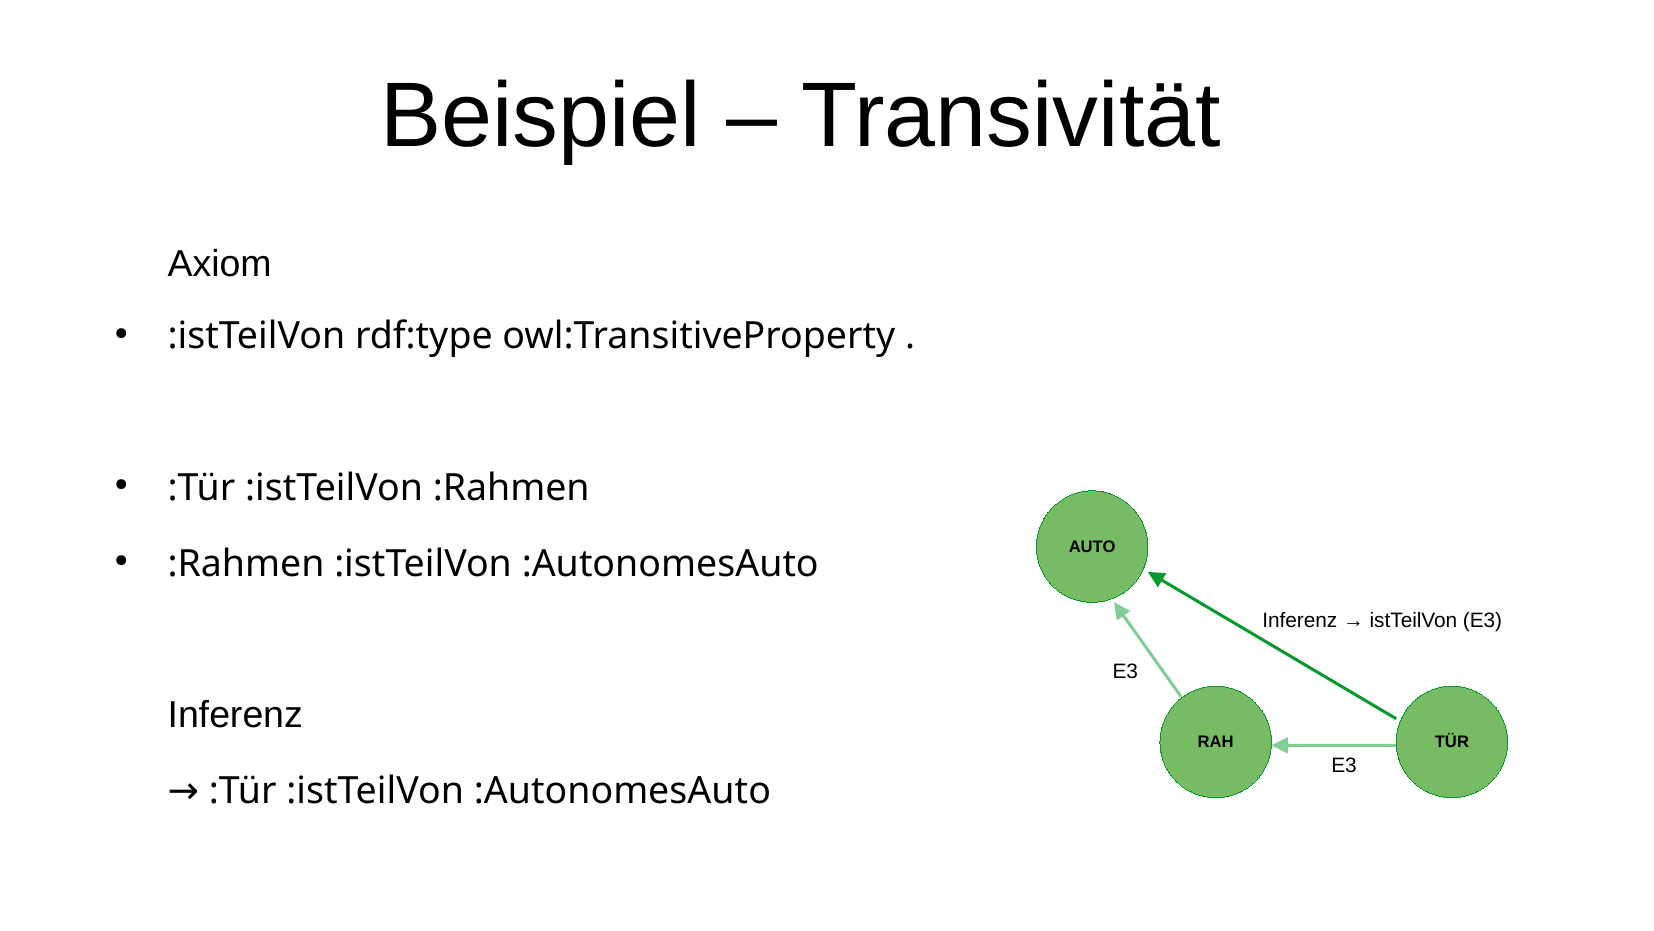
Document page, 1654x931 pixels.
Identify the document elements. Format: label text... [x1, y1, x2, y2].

text_box Inferenz → istTeilVon (E3) [1247, 601, 1524, 643]
text_box E3 [1098, 652, 1161, 692]
text_box E3 [1316, 746, 1379, 786]
list Axiom :istTeilVon rdf:type owl:TransitiveProperty . :Tür :istTeilVon :Rahmen :Rahmen :istTeilVon :AutonomesAuto Inferenz → :Tür :istTeilVon :AutonomesAuto [96, 242, 1585, 872]
title Beispiel – Transivität [82, 37, 1571, 193]
text_box TÜR [1396, 686, 1508, 798]
text_box RAH [1159, 686, 1272, 798]
text_box AUTO [1036, 490, 1148, 603]
